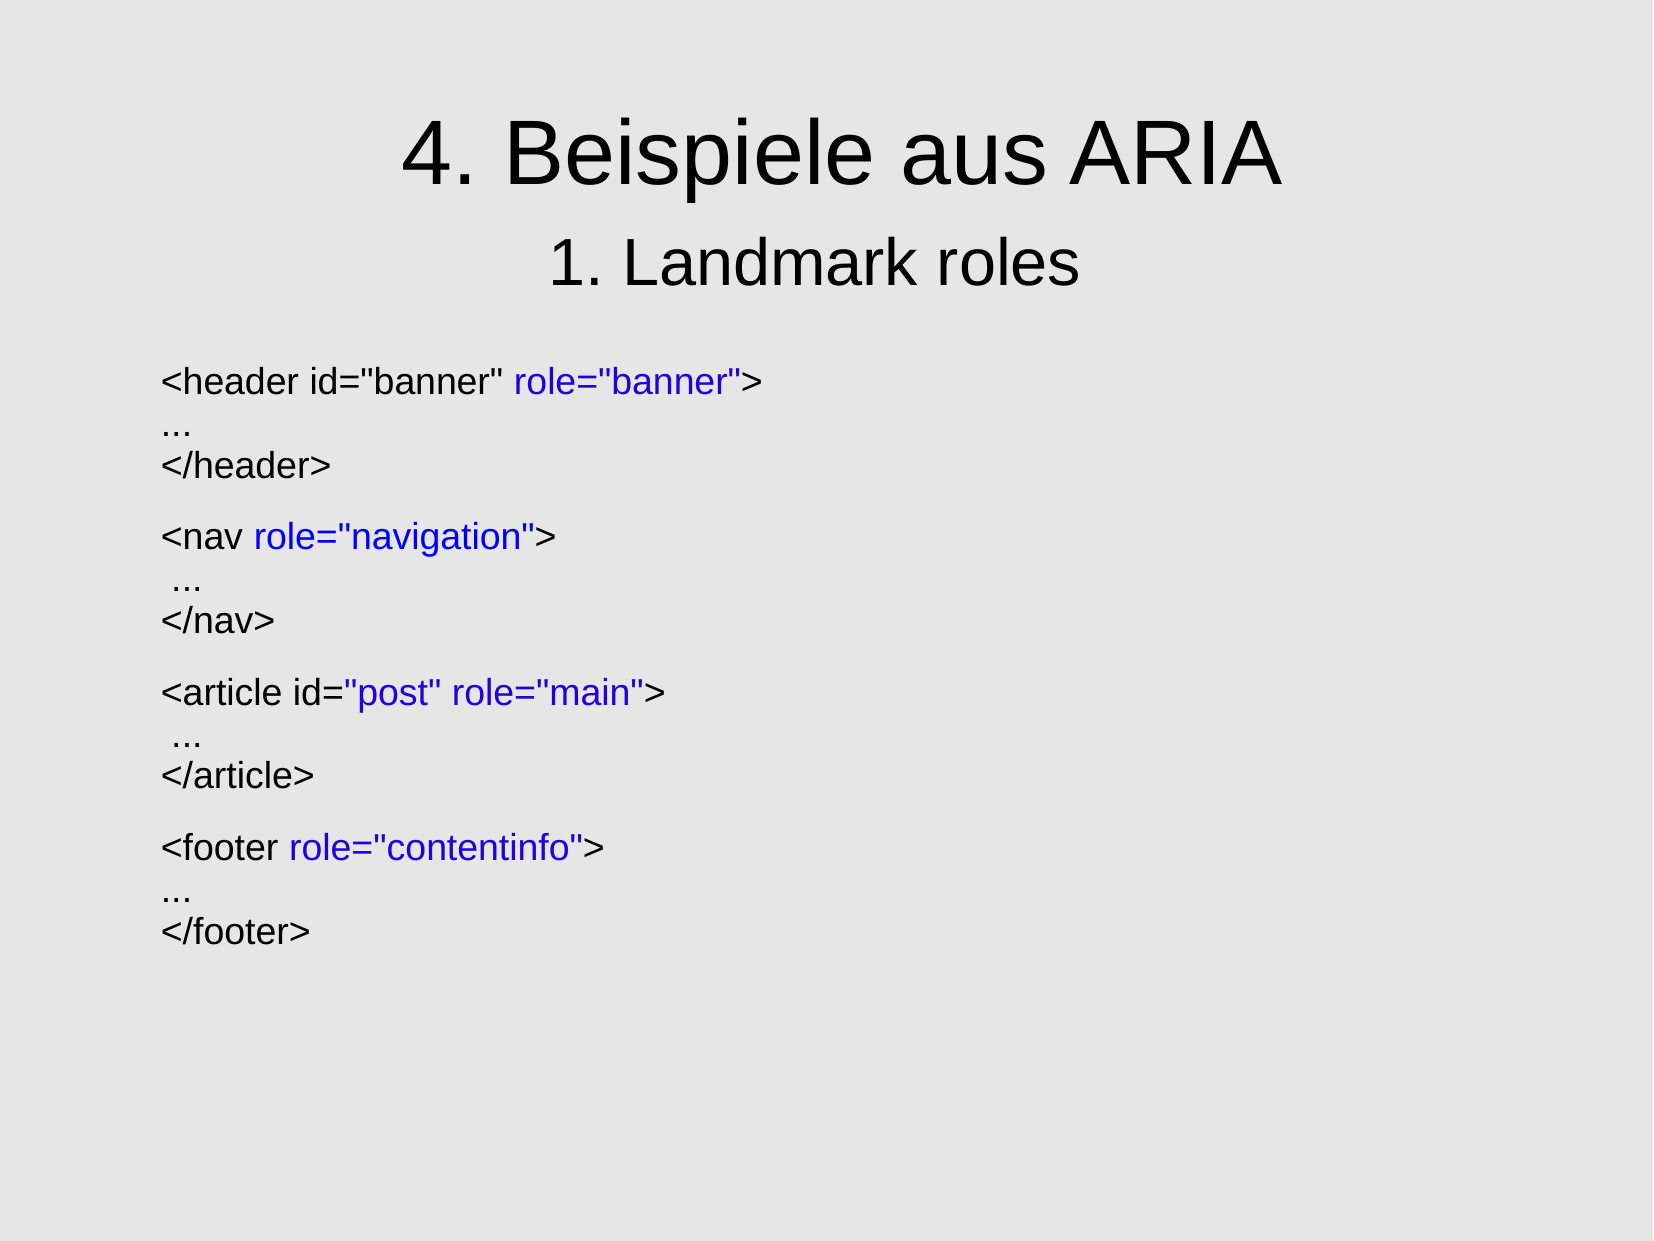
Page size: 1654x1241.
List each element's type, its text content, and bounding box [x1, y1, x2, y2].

list 1. Landmark roles [548, 225, 1105, 360]
list <header id="banner" role="banner"> ... </header> <nav role="navigation"> ... </nav> <article id="post" role="main"> ... </article> <footer role="contentinfo"> ... </footer> [160, 360, 1556, 1111]
title 4. Beispiele aus ARIA [82, 49, 1571, 257]
